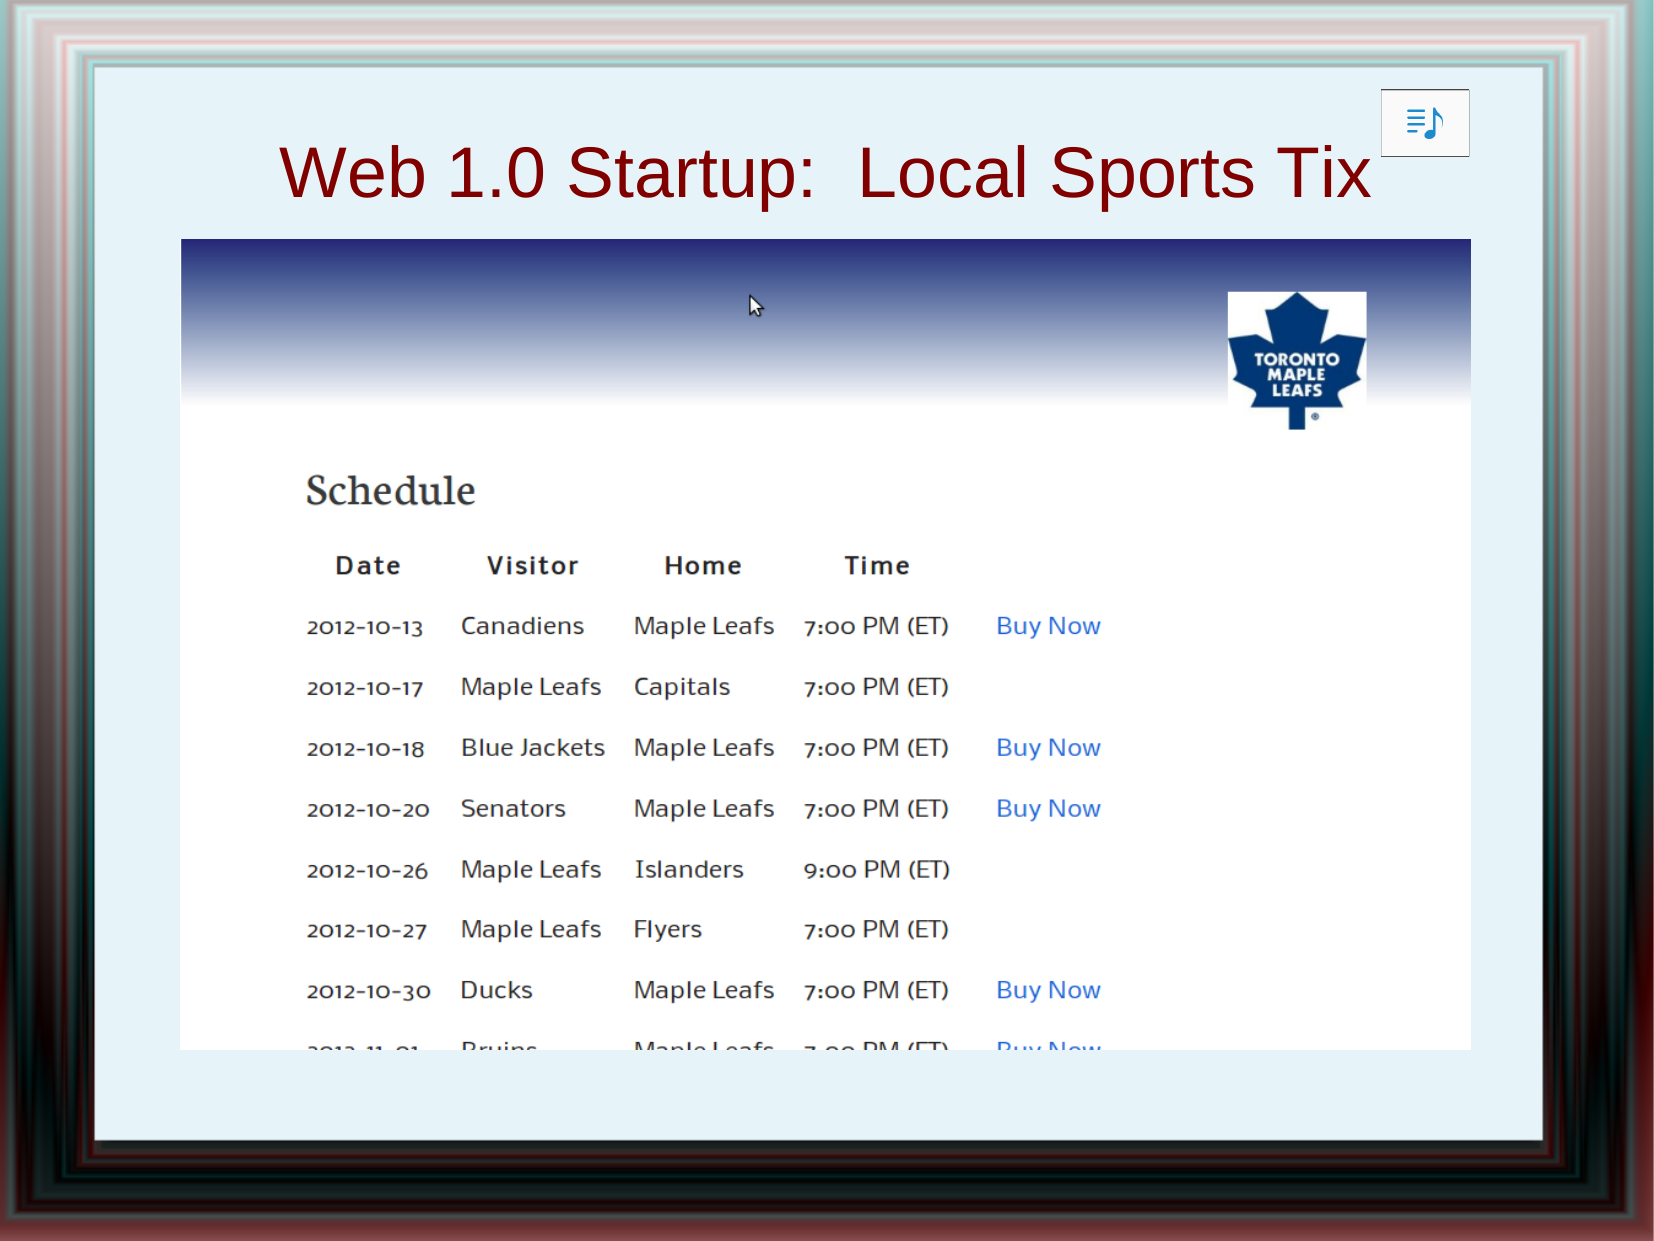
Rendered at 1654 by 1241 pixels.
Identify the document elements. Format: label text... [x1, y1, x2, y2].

title Web 1.0 Startup: Local Sports Tix [118, 88, 1536, 257]
text_box [1380, 88, 1471, 158]
picture [0, 0, 1654, 1241]
